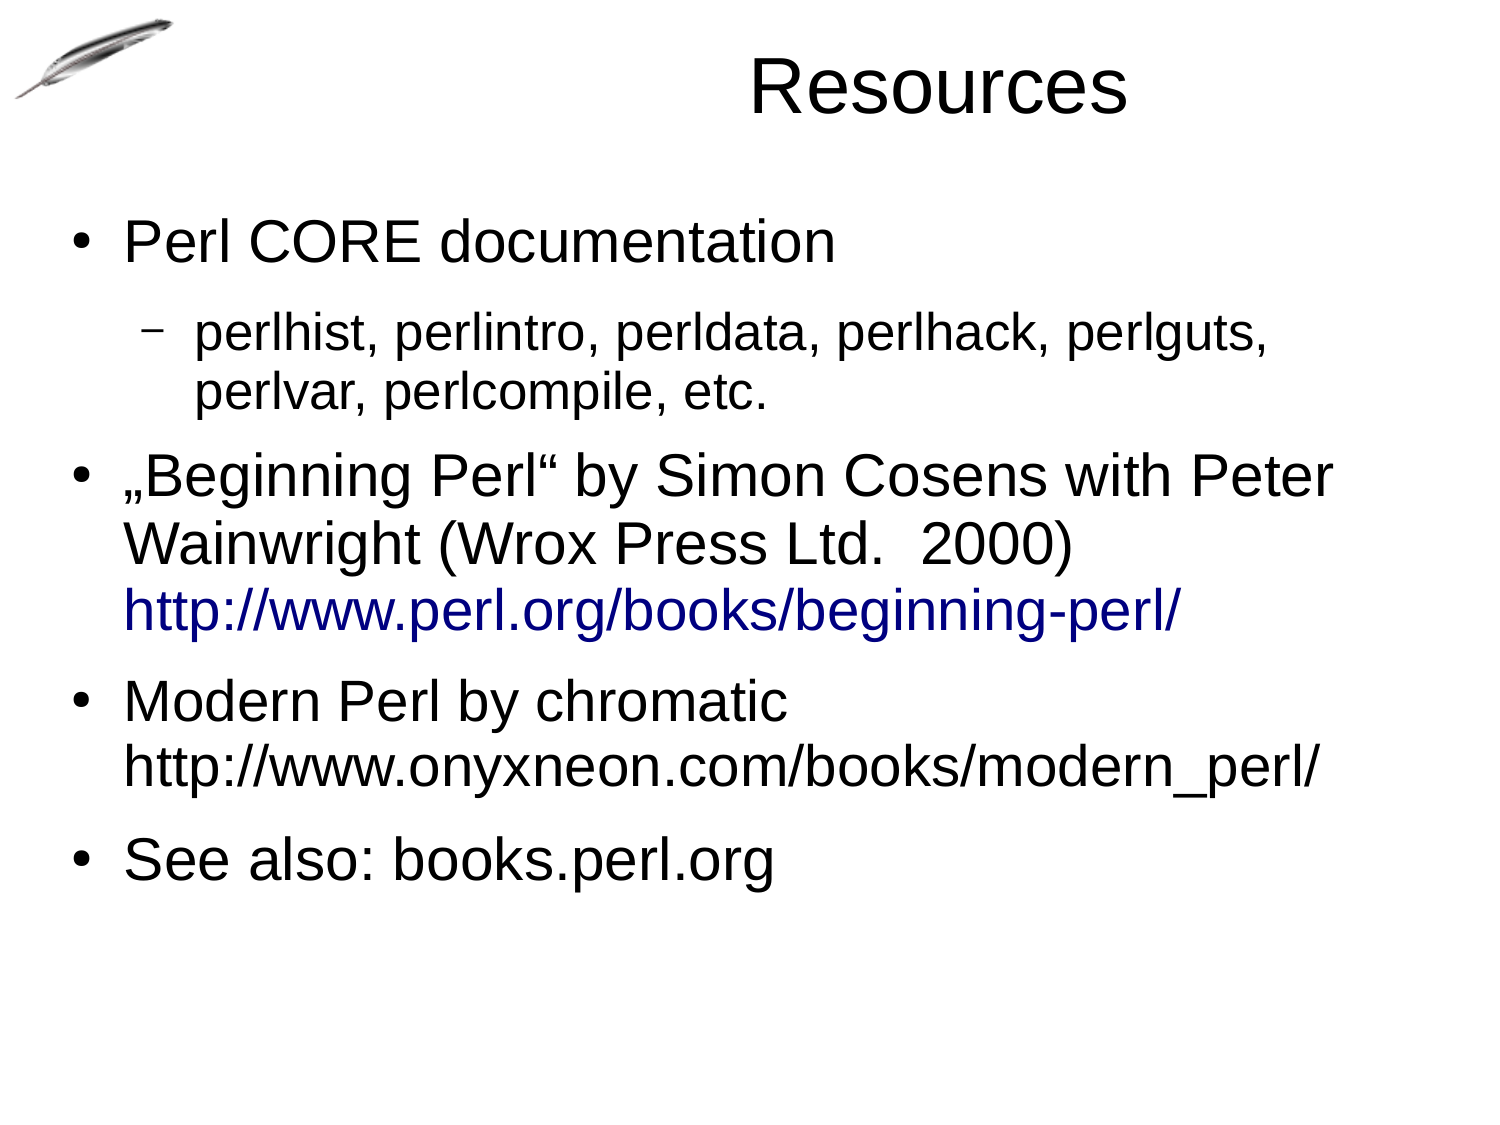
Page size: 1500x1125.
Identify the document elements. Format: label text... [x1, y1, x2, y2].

list Perl CORE documentation perlhist, perlintro, perldata, perlhack, perlguts, perlvar, perlcompile, etc. „Beginning Perl“ by Simon Cosens with Peter Wainwright (Wrox Press Ltd. 2000) http://www.perl.org/books/beginning-perl/ Modern Perl by chromatic http://www.onyxneon.com/books/modern_perl/ See also: books.perl.org [53, 207, 1447, 1084]
title Resources [419, 0, 1459, 176]
picture [11, 17, 179, 101]
